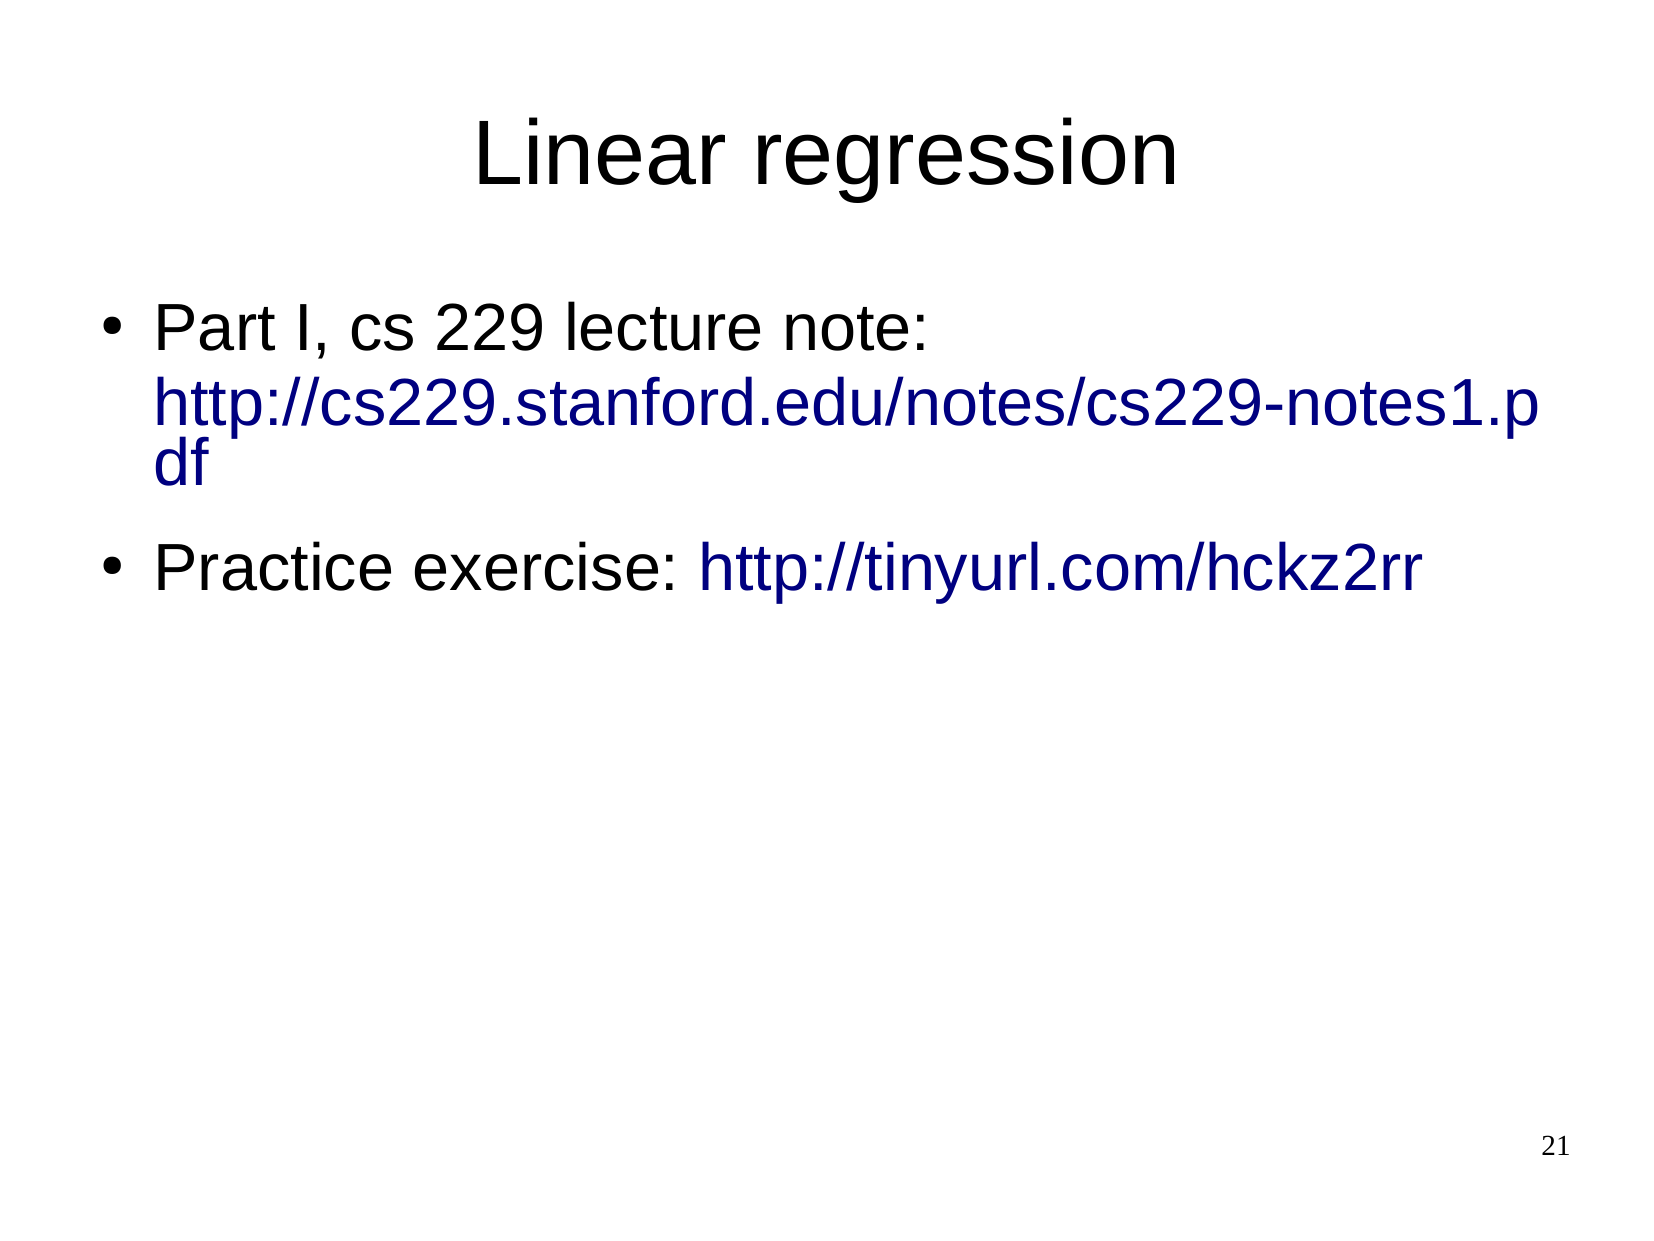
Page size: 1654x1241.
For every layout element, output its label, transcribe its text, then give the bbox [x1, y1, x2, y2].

title Linear regression [82, 49, 1571, 257]
list Part I, cs 229 lecture note: http://cs229.stanford.edu/notes/cs229-notes1.pdf Practice exercise: http://tinyurl.com/hckz2rr [82, 290, 1571, 1010]
